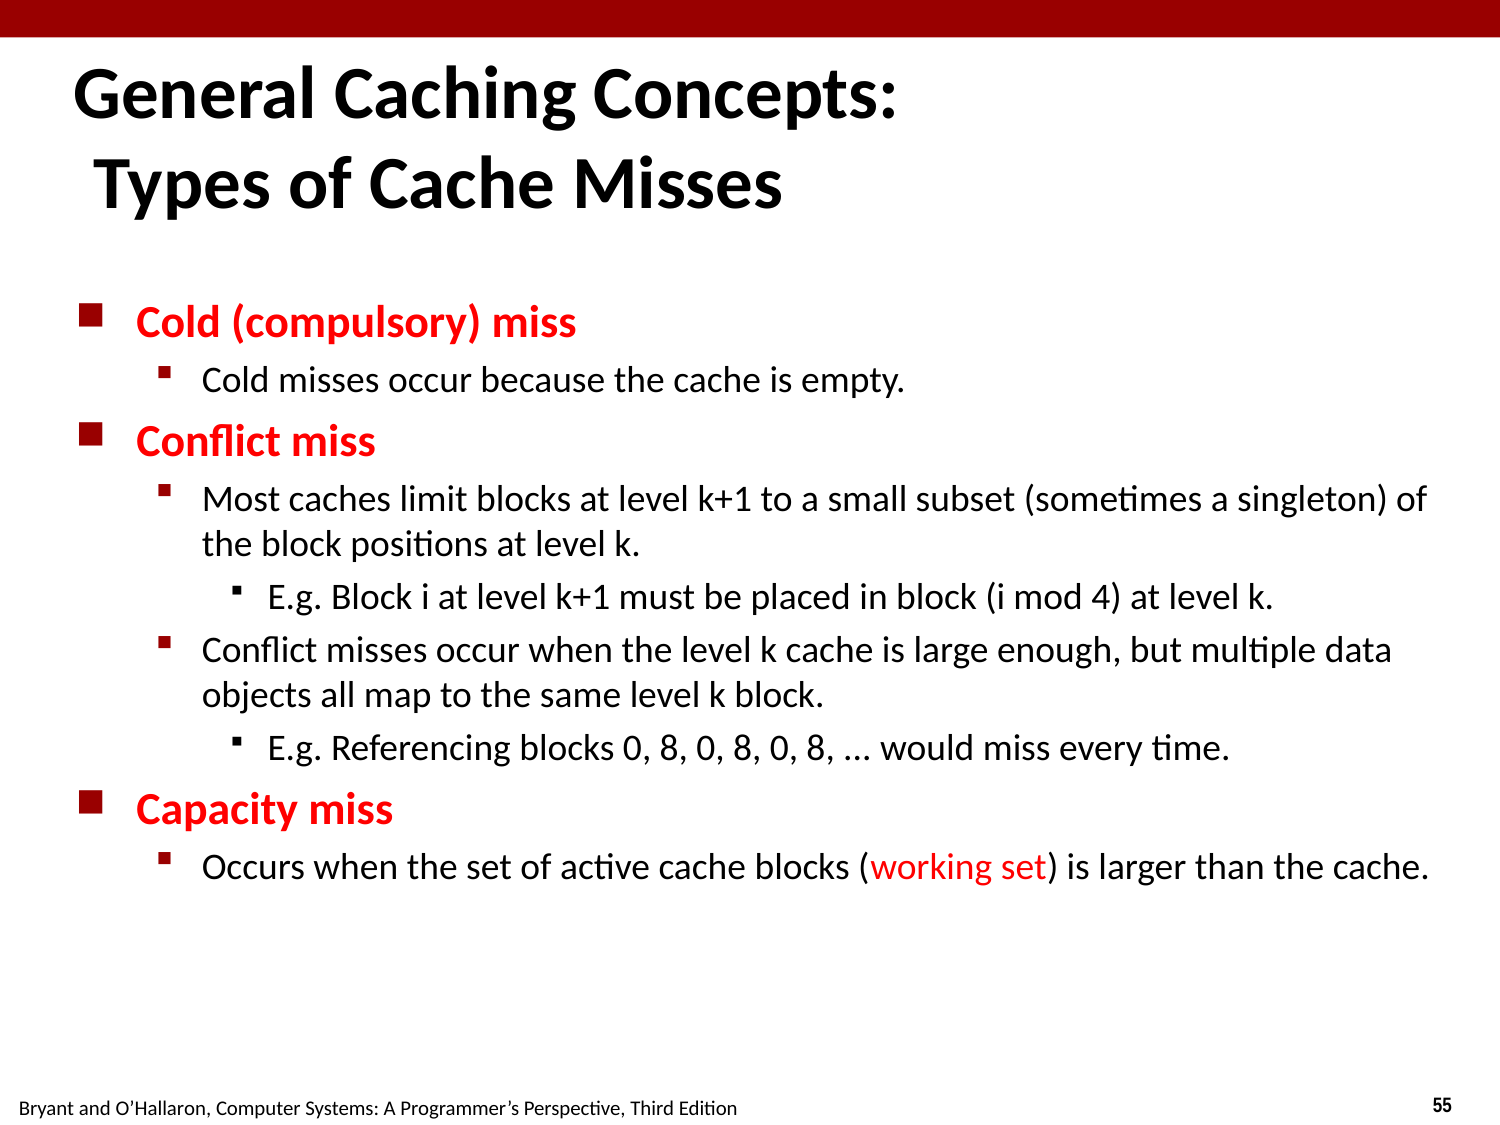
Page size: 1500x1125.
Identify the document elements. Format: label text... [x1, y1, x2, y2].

title General Caching Concepts: Types of Cache Misses [58, 71, 1304, 197]
list Cold (compulsory) miss Cold misses occur because the cache is empty. Conflict miss Most caches limit blocks at level k+1 to a small subset (sometimes a singleton) of the block positions at level k. E.g. Block i at level k+1 must be placed in block (i mod 4) at level k. Conflict misses occur when the level k cache is large enough, but multiple data objects all map to the same level k block. E.g. Referencing blocks 0, 8, 0, 8, 0, 8, ... would miss every time. Capacity miss Occurs when the set of active cache blocks (working set) is larger than the cache. [65, 284, 1463, 1100]
